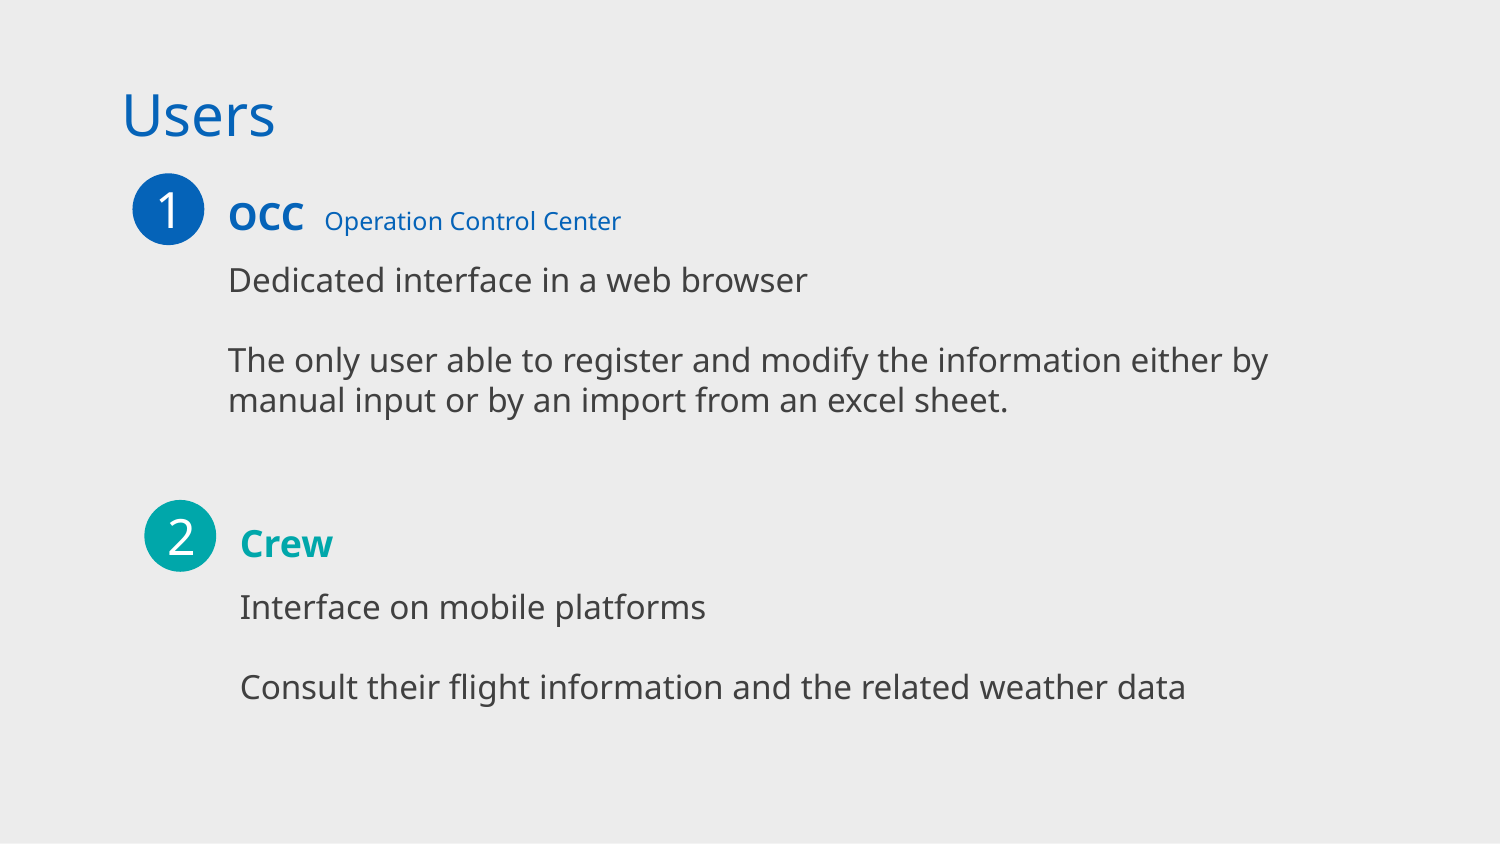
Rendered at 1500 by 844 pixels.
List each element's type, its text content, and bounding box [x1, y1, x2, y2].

text_box Dedicated interface in a web browser The only user able to register and modify the information either by manual input or by an import from an excel sheet. [213, 252, 1406, 427]
text_box [200, 192, 205, 227]
text_box OCC Operation Control Center [213, 185, 891, 246]
text_box 2 [152, 497, 211, 573]
text_box Users [106, 70, 307, 156]
text_box [132, 187, 140, 232]
text_box Crew [225, 512, 758, 573]
text_box [0, 263, 1500, 706]
text_box 1 [140, 171, 200, 247]
text_box Interface on mobile platforms Consult their flight information and the related weather data [225, 578, 1418, 714]
